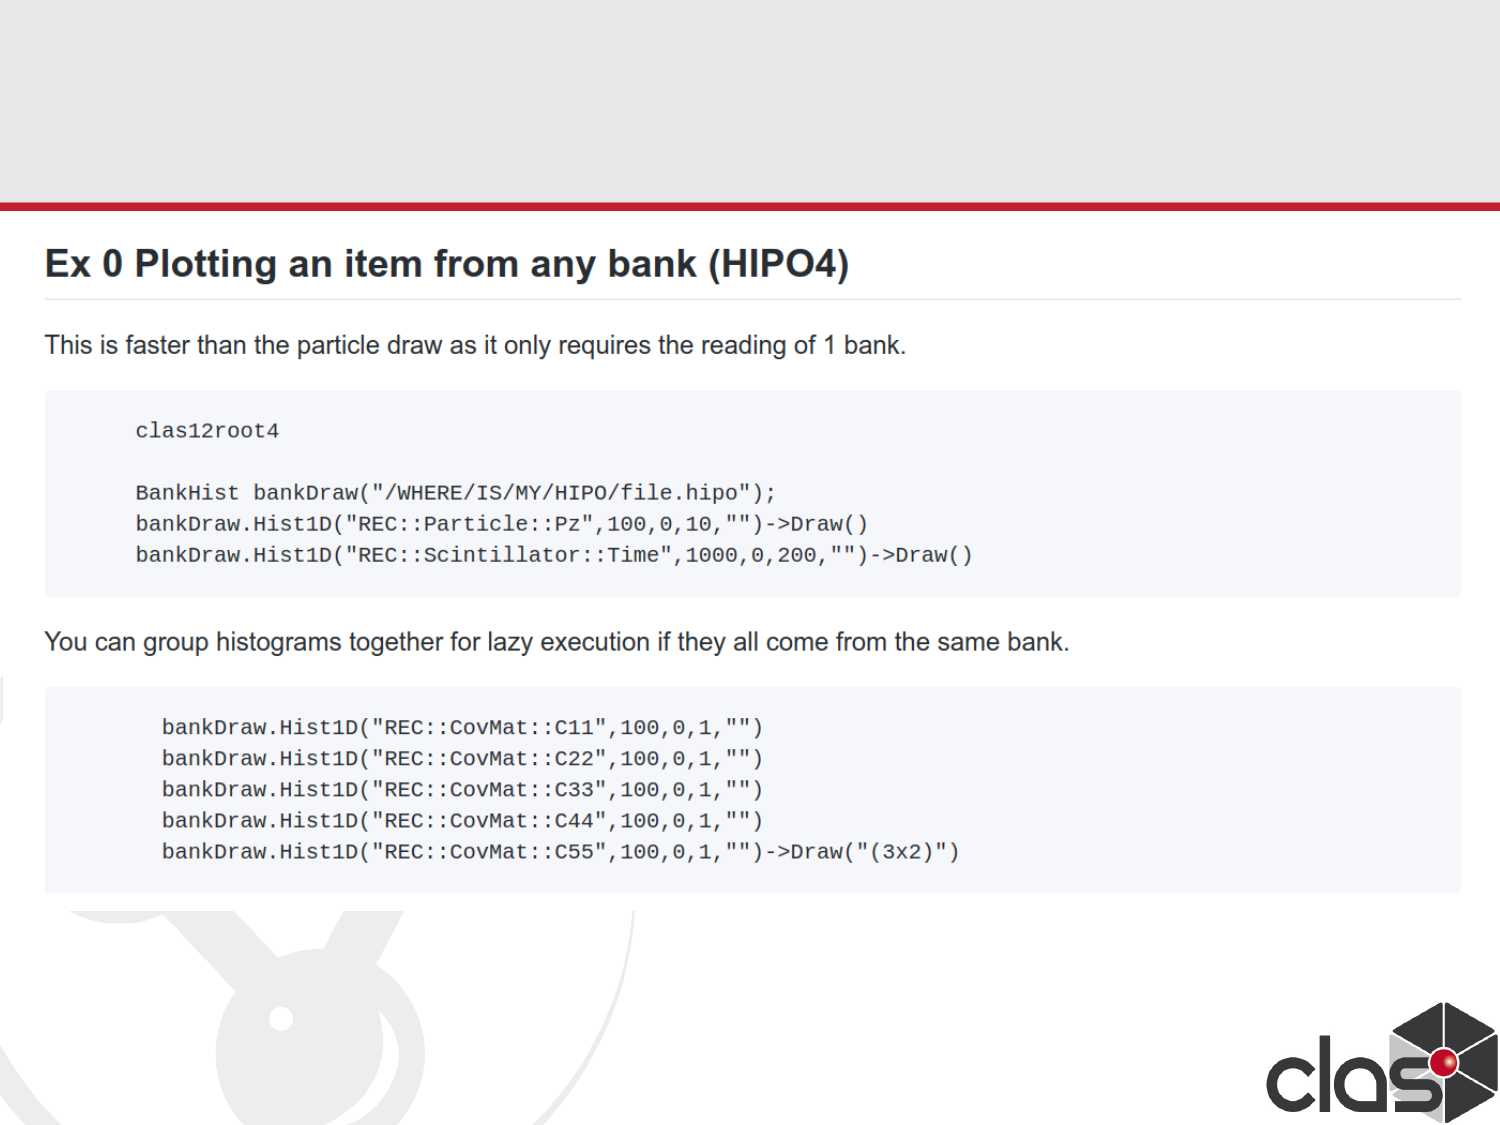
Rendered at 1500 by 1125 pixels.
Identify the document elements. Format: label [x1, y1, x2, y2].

picture [0, 220, 1500, 1125]
picture [1266, 1000, 1500, 1125]
